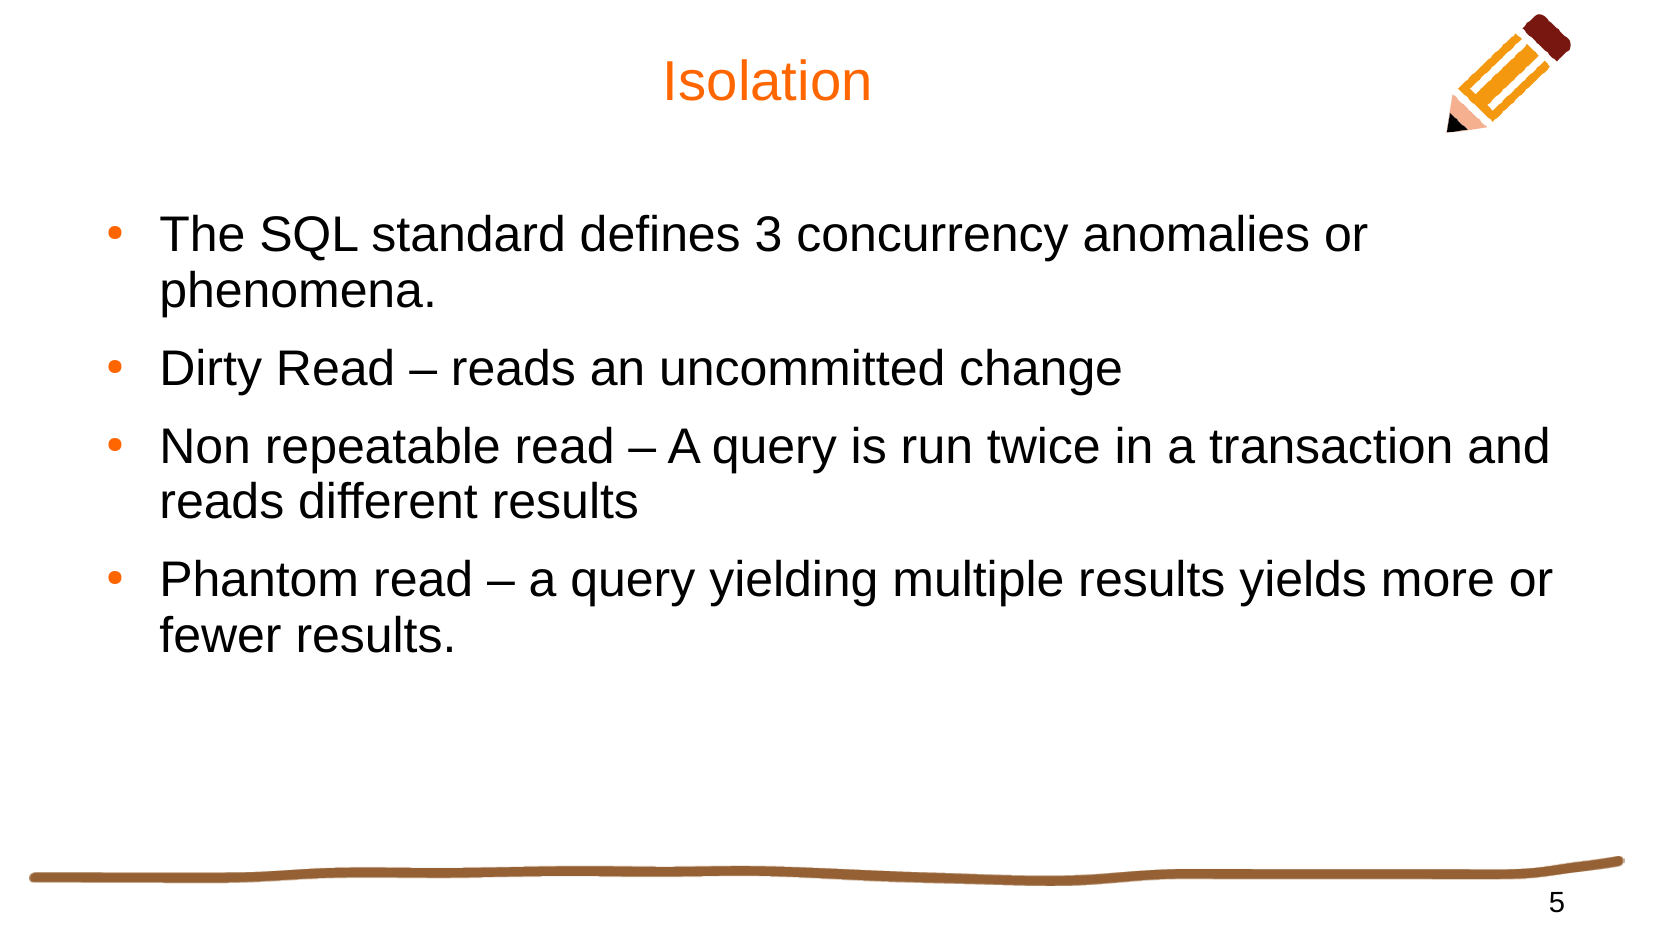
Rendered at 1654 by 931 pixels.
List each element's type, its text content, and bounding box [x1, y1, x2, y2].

picture [1446, 14, 1571, 133]
list The SQL standard defines 3 concurrency anomalies or phenomena. Dirty Read – reads an uncommitted change Non repeatable read – A query is run twice in a transaction and reads different results Phantom read – a query yielding multiple results yields more or fewer results. [88, 206, 1595, 857]
picture [29, 856, 1625, 886]
title Isolation [88, 29, 1447, 133]
